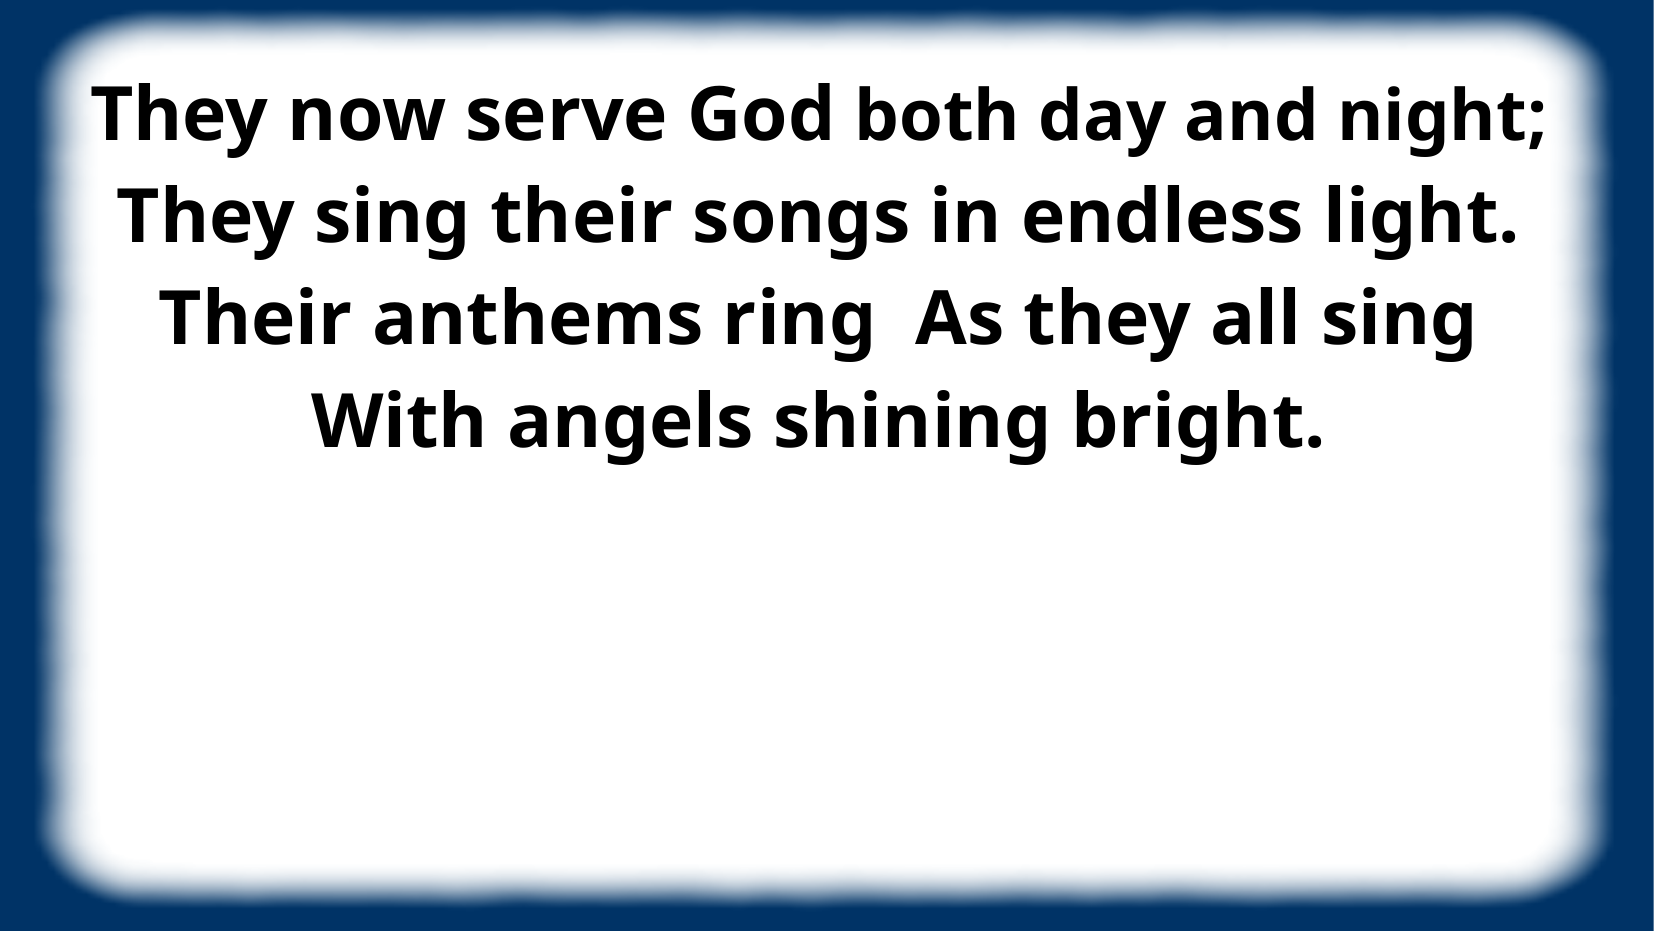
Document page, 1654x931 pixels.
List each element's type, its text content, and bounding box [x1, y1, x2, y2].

title They now serve God both day and night; They sing their songs in endless light. Their anthems ring As they all sing With angels shining bright. [75, 60, 1564, 460]
picture [0, 0, 1654, 931]
